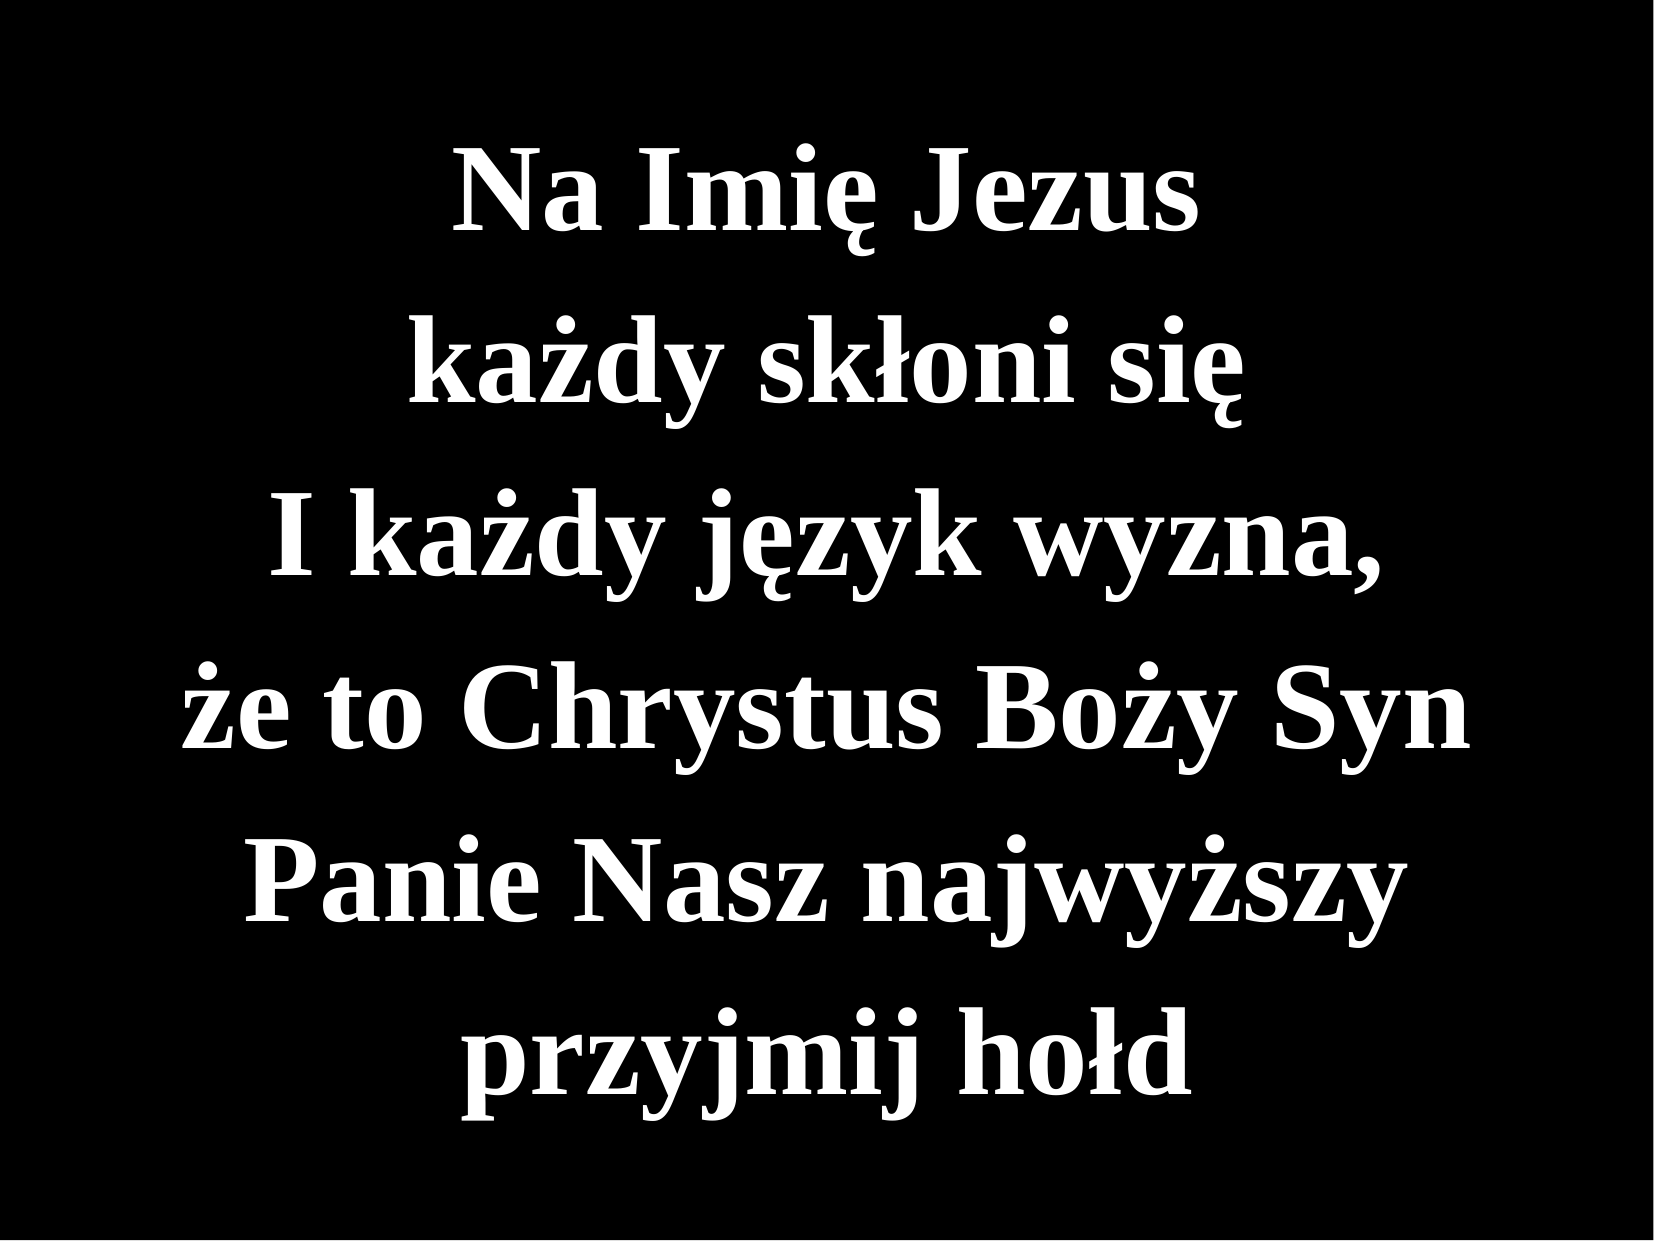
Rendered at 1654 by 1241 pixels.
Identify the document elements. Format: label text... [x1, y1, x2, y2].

title Na Imię Jezus ppp każdy skłoni się ppp I każdy język wyzna, ppp że to Chrystus Boży Syn ppp Panie Nasz najwyższy ppp przyjmij hołd [0, 0, 1654, 1241]
